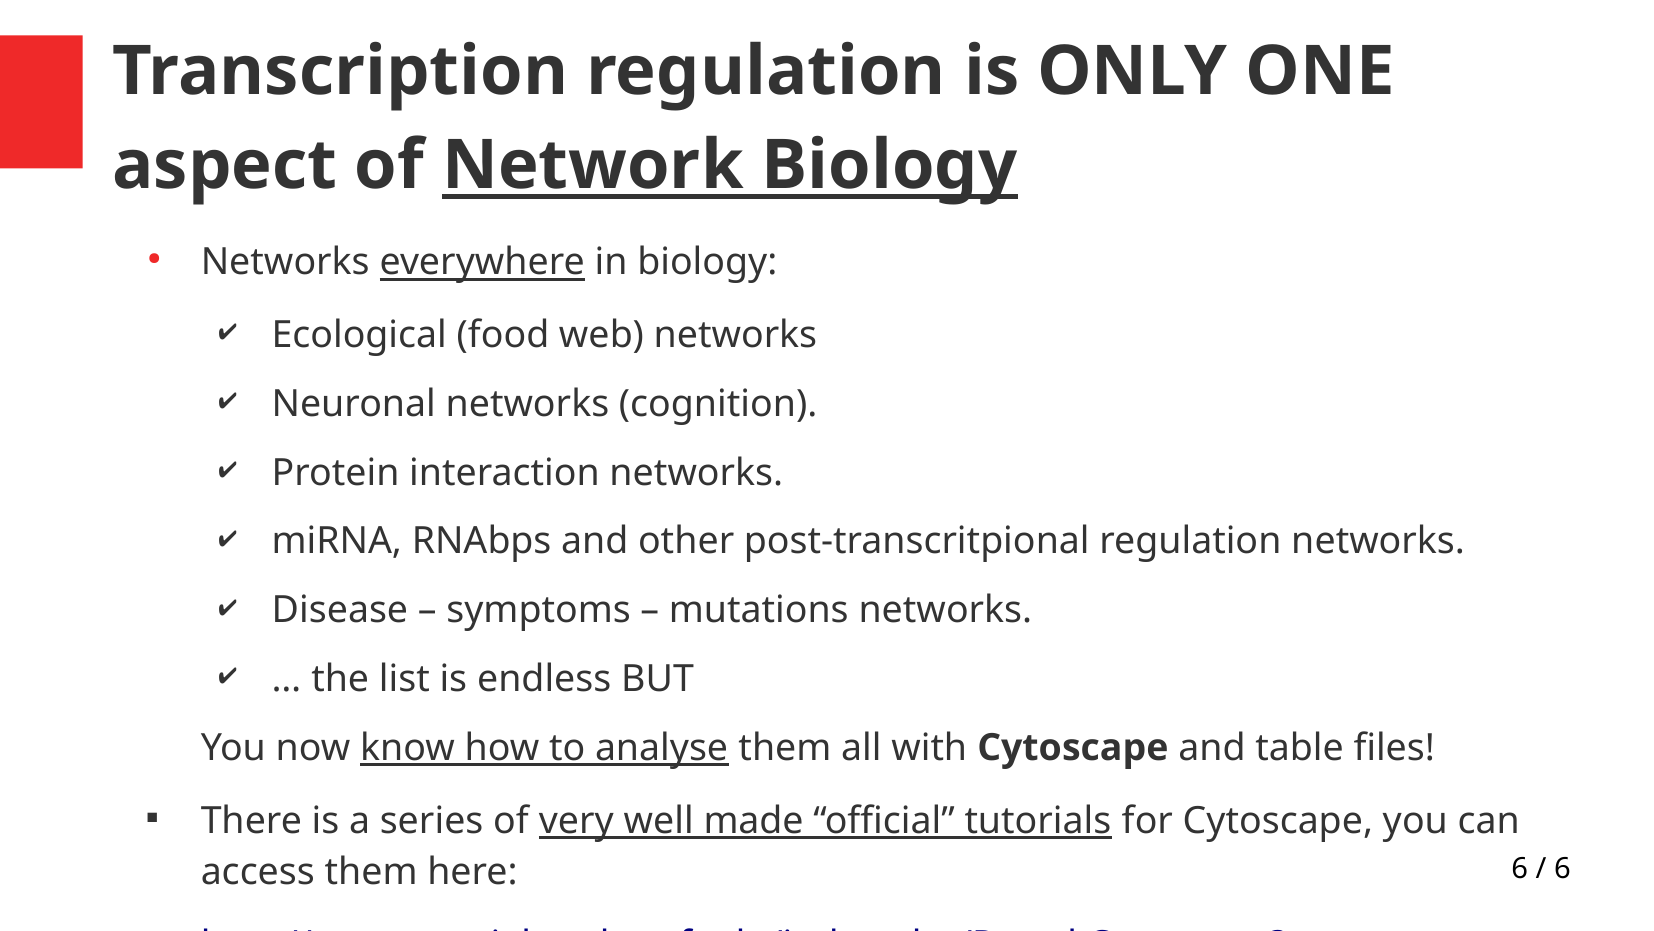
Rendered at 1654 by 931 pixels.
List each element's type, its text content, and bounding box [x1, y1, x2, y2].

title Transcription regulation is ONLY ONE aspect of Network Biology [112, 0, 1613, 256]
list Networks everywhere in biology: Ecological (food web) networks Neuronal networks (cognition). Protein interaction networks. miRNA, RNAbps and other post-transcritpional regulation networks. Disease – symptoms – mutations networks. … the list is endless BUT You now know how to analyse them all with Cytoscape and table files! There is a series of very well made “official” tutorials for Cytoscape, you can access them here: http://opentutorials.cgl.ucsf.edu/index.php/Portal:Cytoscape3 [129, 234, 1548, 775]
